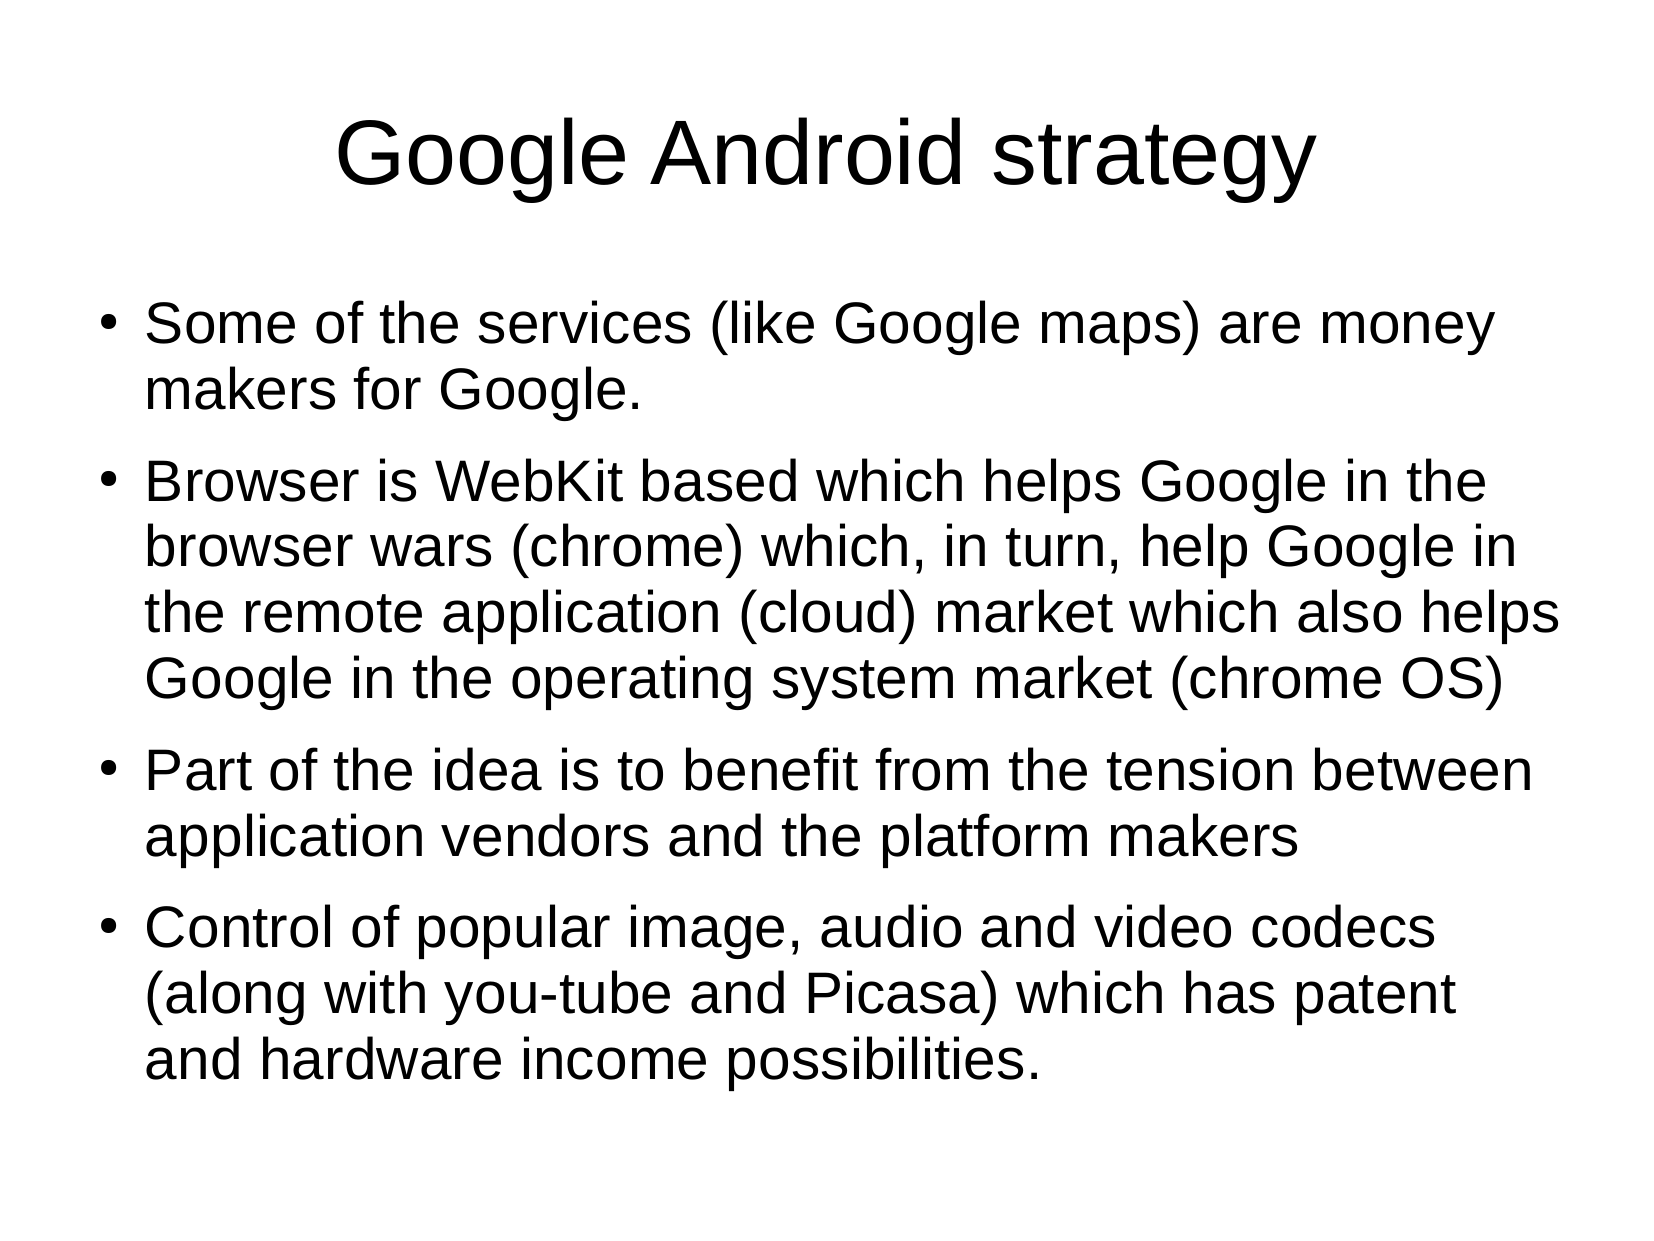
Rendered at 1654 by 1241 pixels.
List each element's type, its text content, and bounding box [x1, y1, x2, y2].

title Google Android strategy [82, 49, 1571, 257]
list Some of the services (like Google maps) are money makers for Google. Browser is WebKit based which helps Google in the browser wars (chrome) which, in turn, help Google in the remote application (cloud) market which also helps Google in the operating system market (chrome OS) Part of the idea is to benefit from the tension between application vendors and the platform makers Control of popular image, audio and video codecs (along with you-tube and Picasa) which has patent and hardware income possibilities. [82, 290, 1571, 1109]
